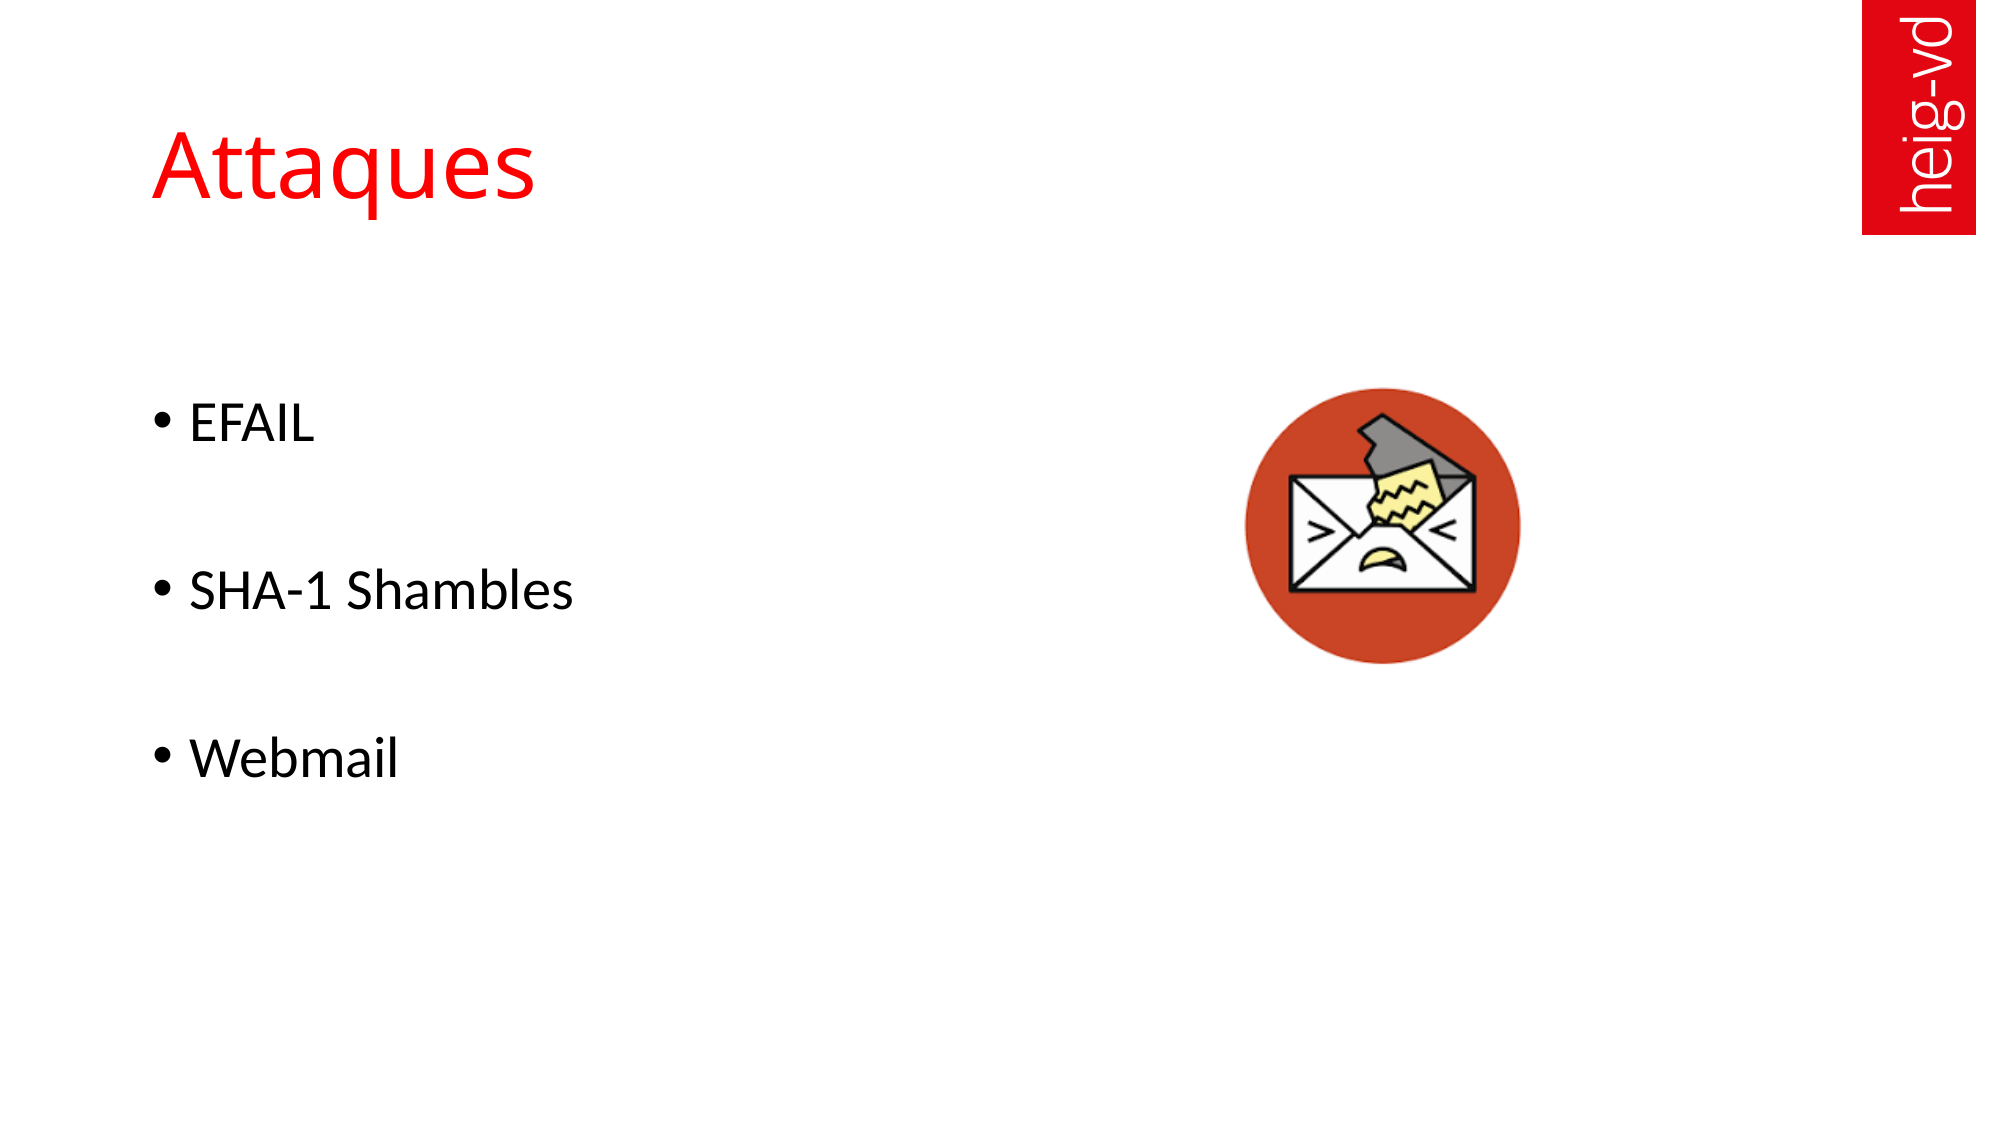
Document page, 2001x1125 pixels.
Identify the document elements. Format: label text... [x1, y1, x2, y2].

picture [1237, 380, 1529, 672]
picture [1862, 0, 1976, 236]
title Attaques [137, 59, 1863, 278]
list EFAIL SHA-1 Shambles Webmail [137, 383, 1863, 1098]
